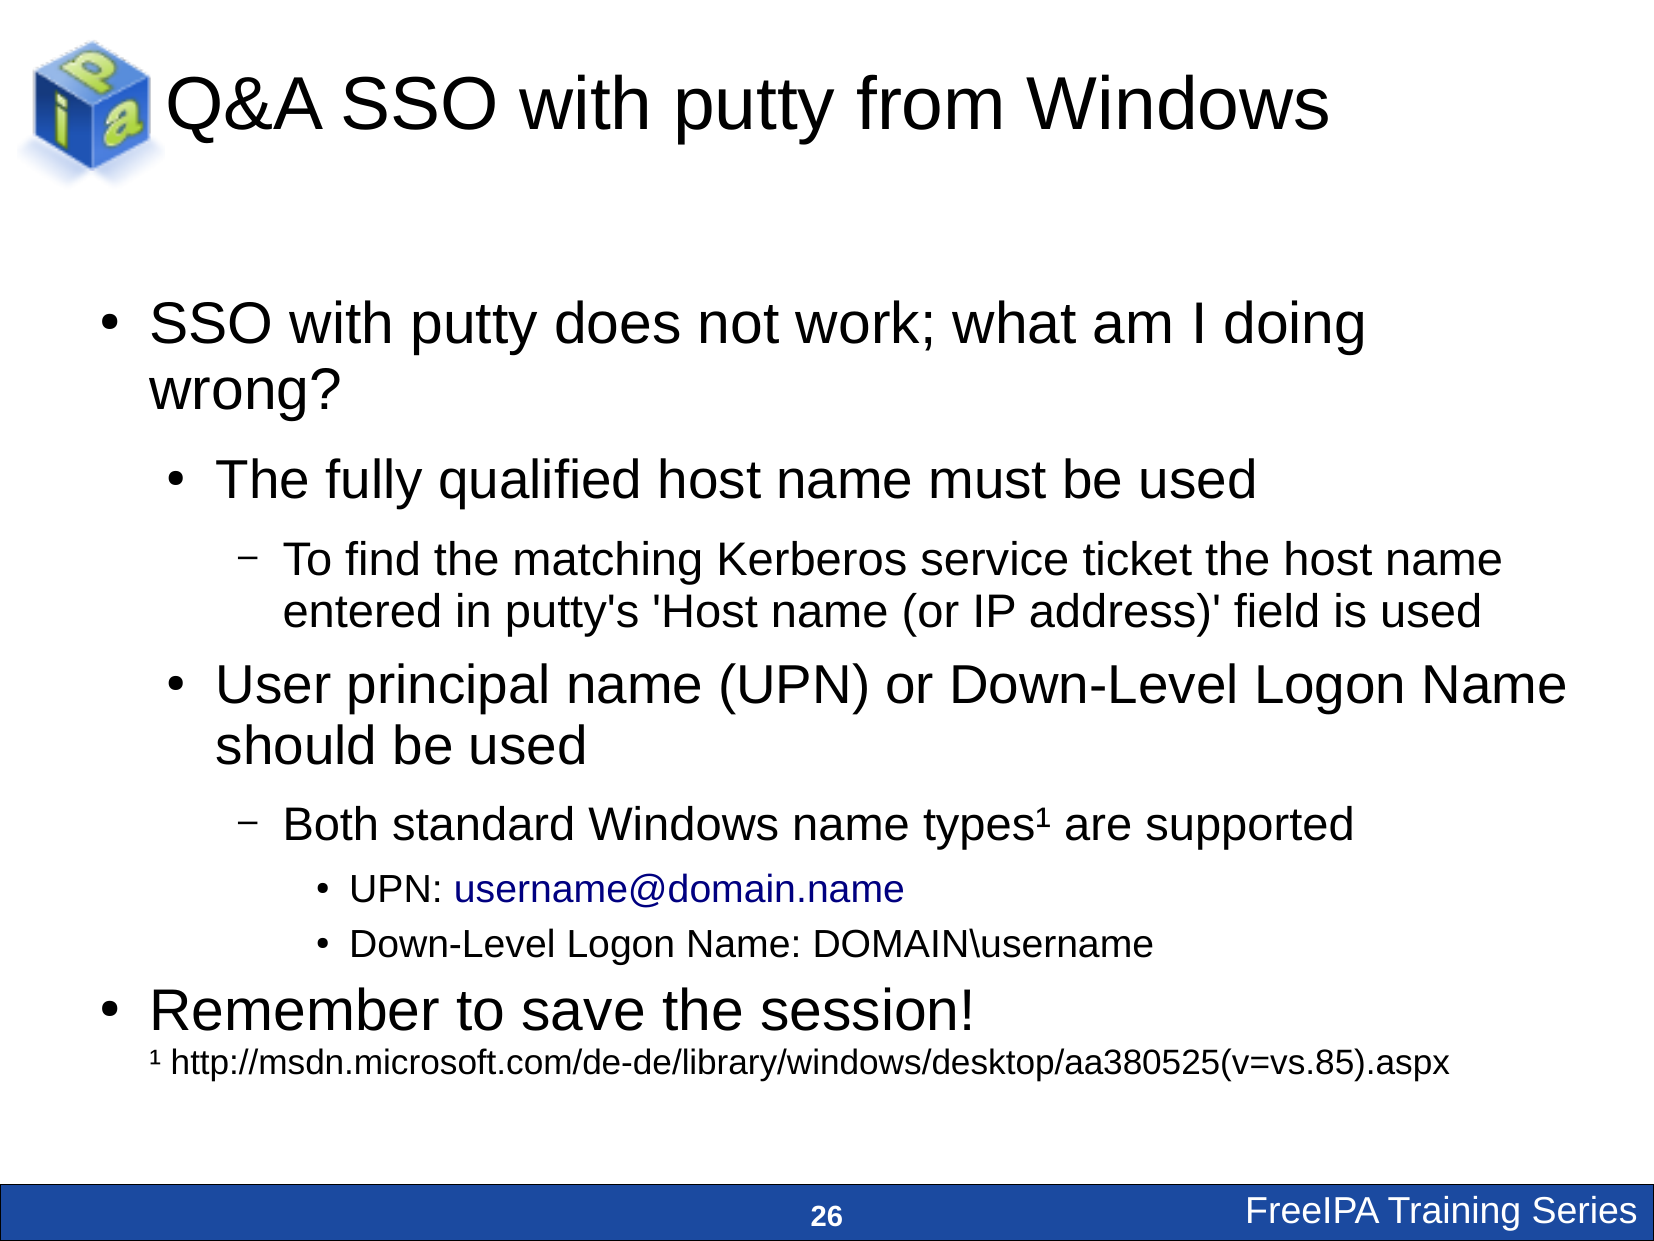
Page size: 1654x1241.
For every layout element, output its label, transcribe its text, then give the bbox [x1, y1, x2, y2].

picture [17, 34, 165, 193]
title Q&A SSO with putty from Windows [165, 0, 1654, 208]
list SSO with putty does not work; what am I doing wrong? The fully qualified host name must be used To find the matching Kerberos service ticket the host name entered in putty's 'Host name (or IP address)' field is used User principal name (UPN) or Down-Level Logon Name should be used Both standard Windows name types¹ are supported UPN: username@domain.name Down-Level Logon Name: DOMAIN\username Remember to save the session! ¹ http://msdn.microsoft.com/de-de/library/windows/desktop/aa380525(v=vs.85).aspx [82, 290, 1571, 1088]
